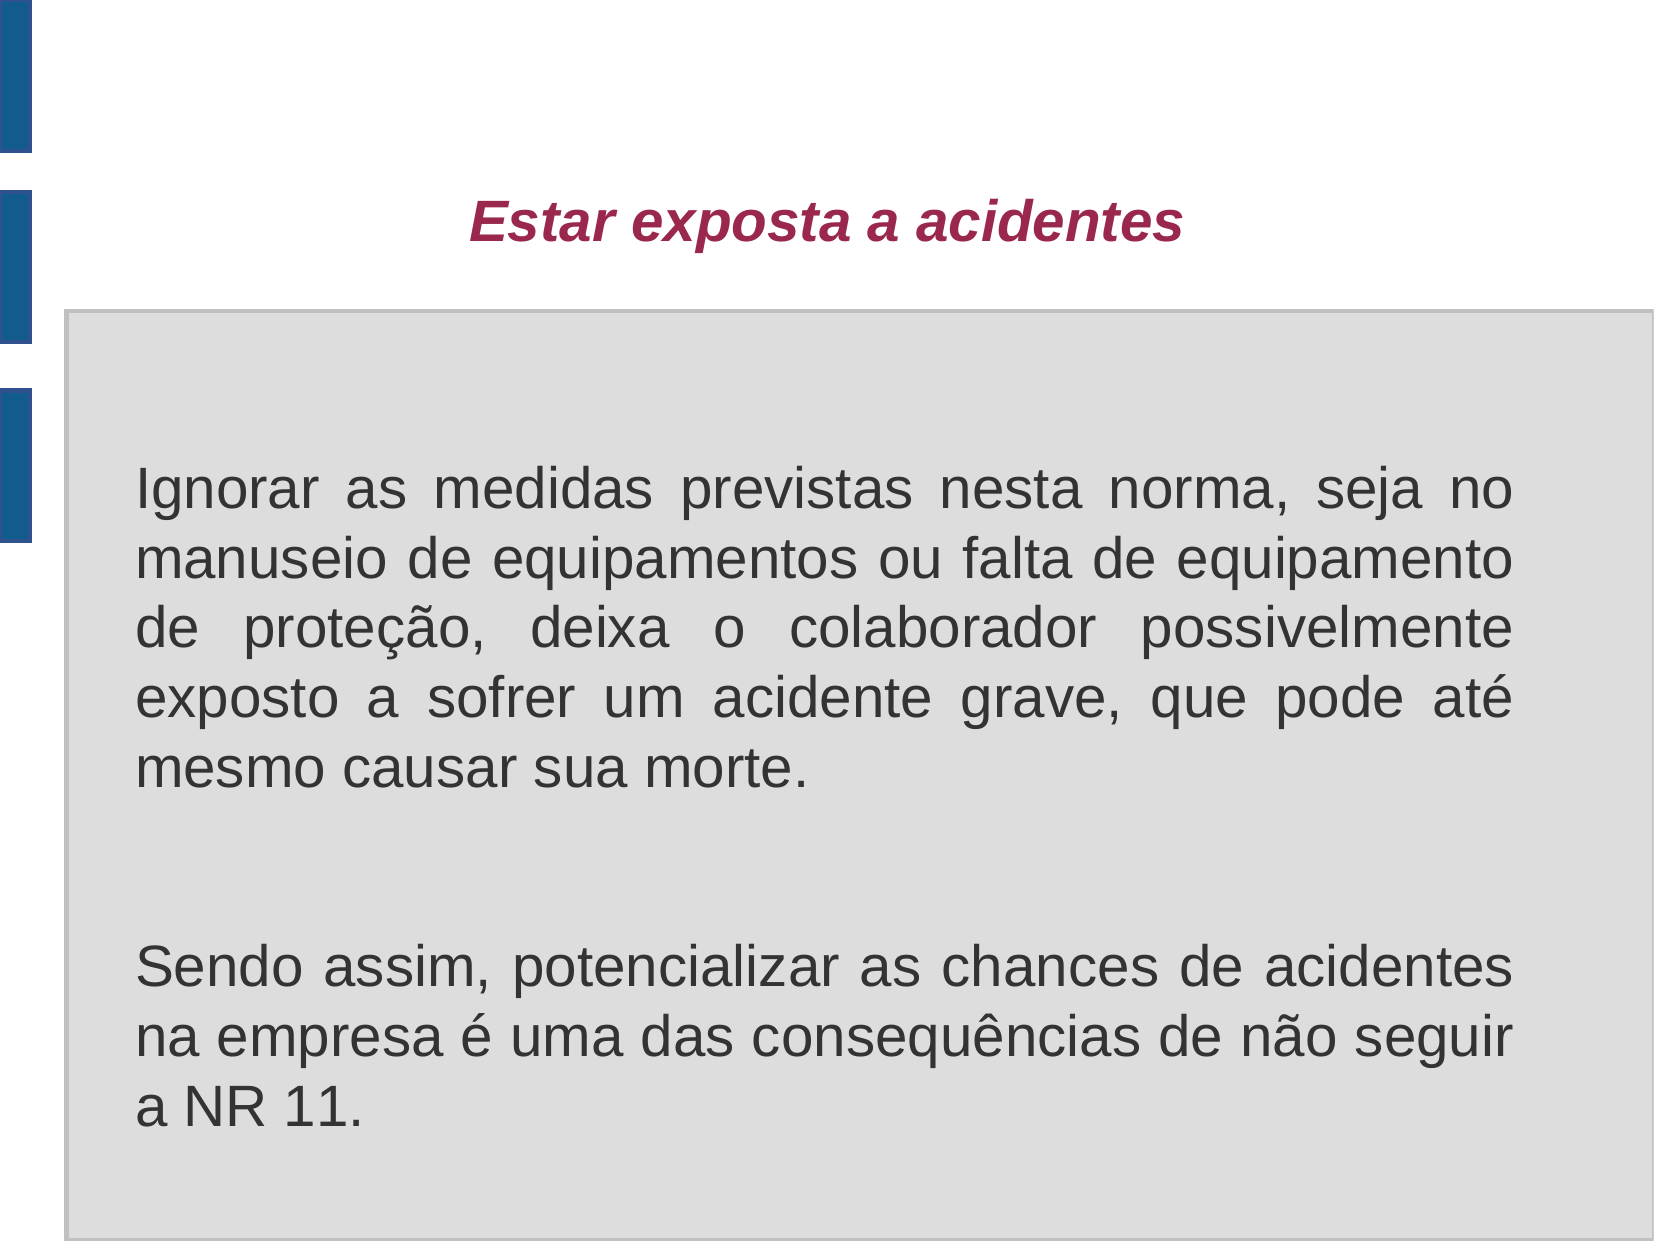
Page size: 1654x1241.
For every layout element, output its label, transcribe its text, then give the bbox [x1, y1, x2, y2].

title Estar exposta a acidentes [121, 114, 1534, 322]
list Ignorar as medidas previstas nesta norma, seja no manuseio de equipamentos ou falta de equipamento de proteção, deixa o colaborador possivelmente exposto a sofrer um acidente grave, que pode até mesmo causar sua morte. Sendo assim, potencializar as chances de acidentes na empresa é uma das consequências de não seguir a NR 11. [134, 350, 1516, 1133]
